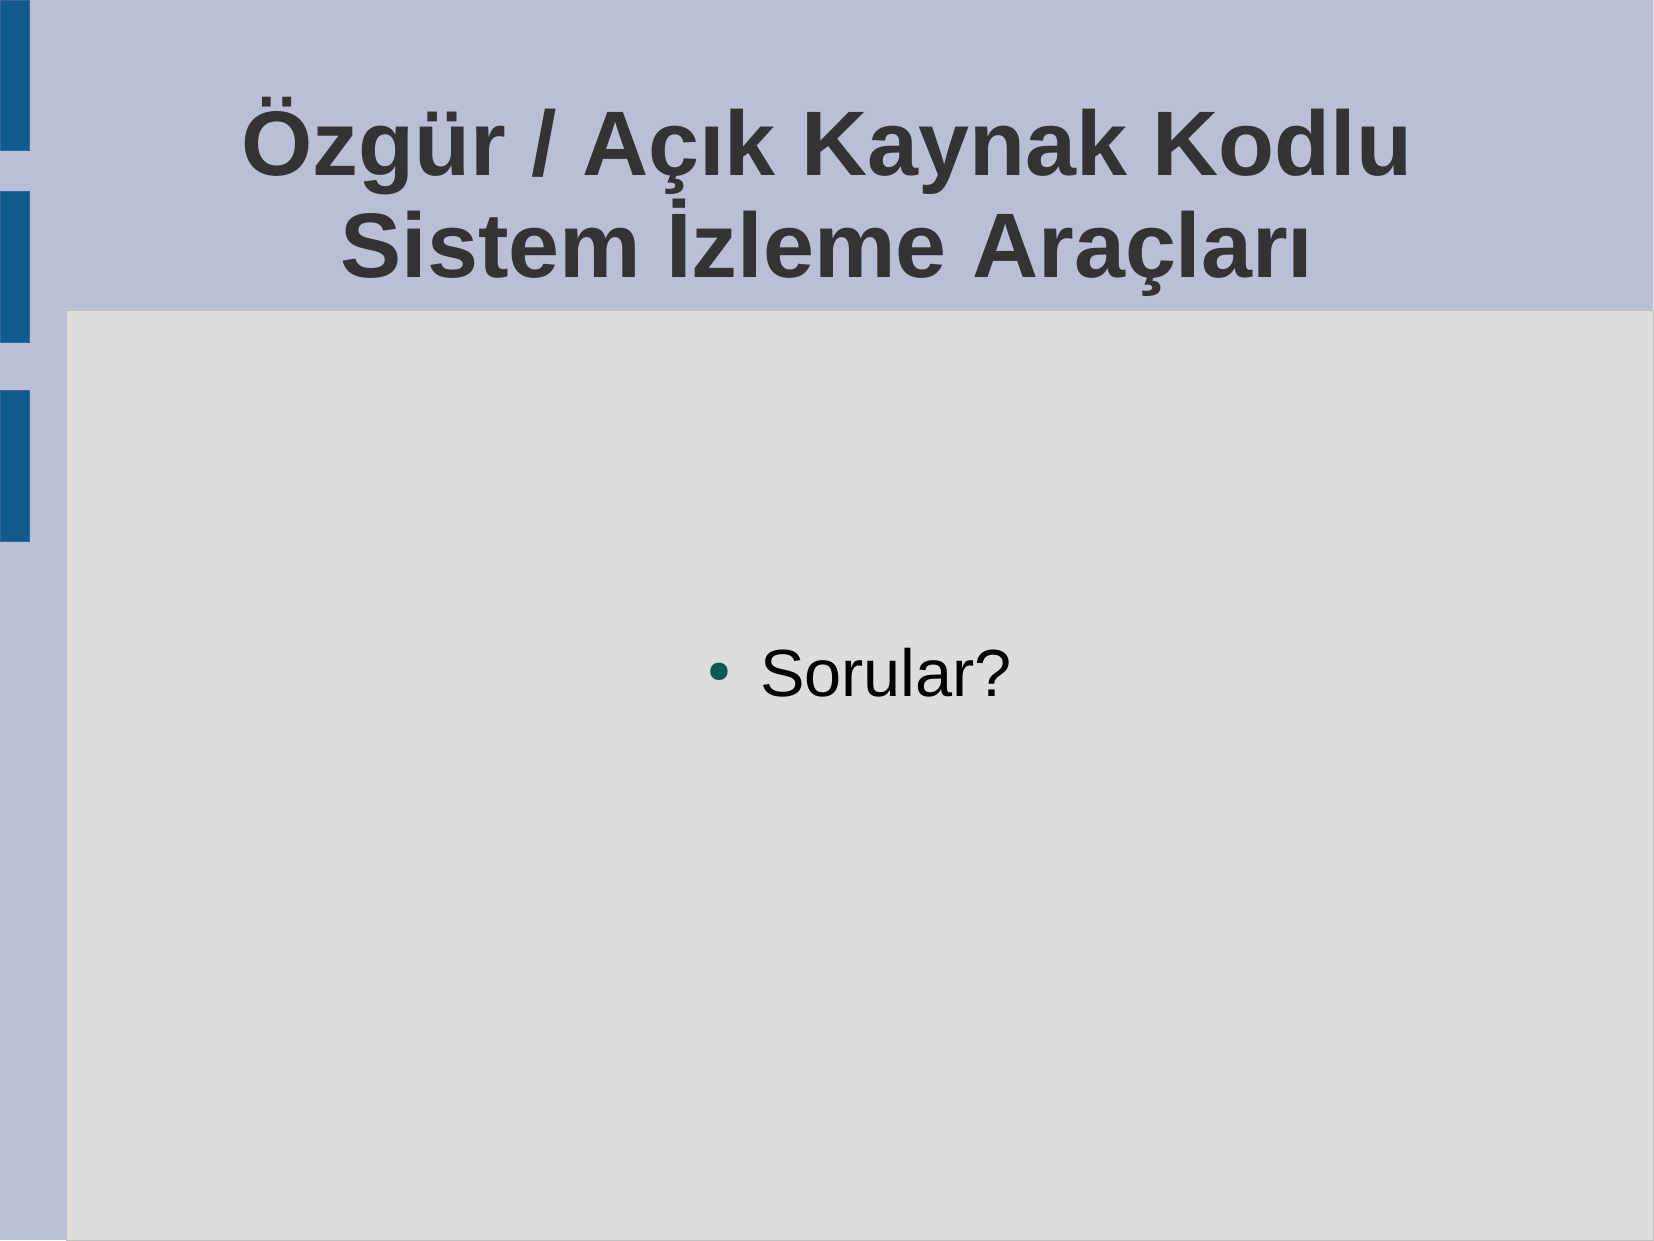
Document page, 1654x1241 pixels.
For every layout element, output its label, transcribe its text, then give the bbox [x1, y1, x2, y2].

title Özgür / Açık Kaynak Kodlu Sistem İzleme Araçları [121, 76, 1534, 313]
list Sorular? [487, 636, 1197, 788]
